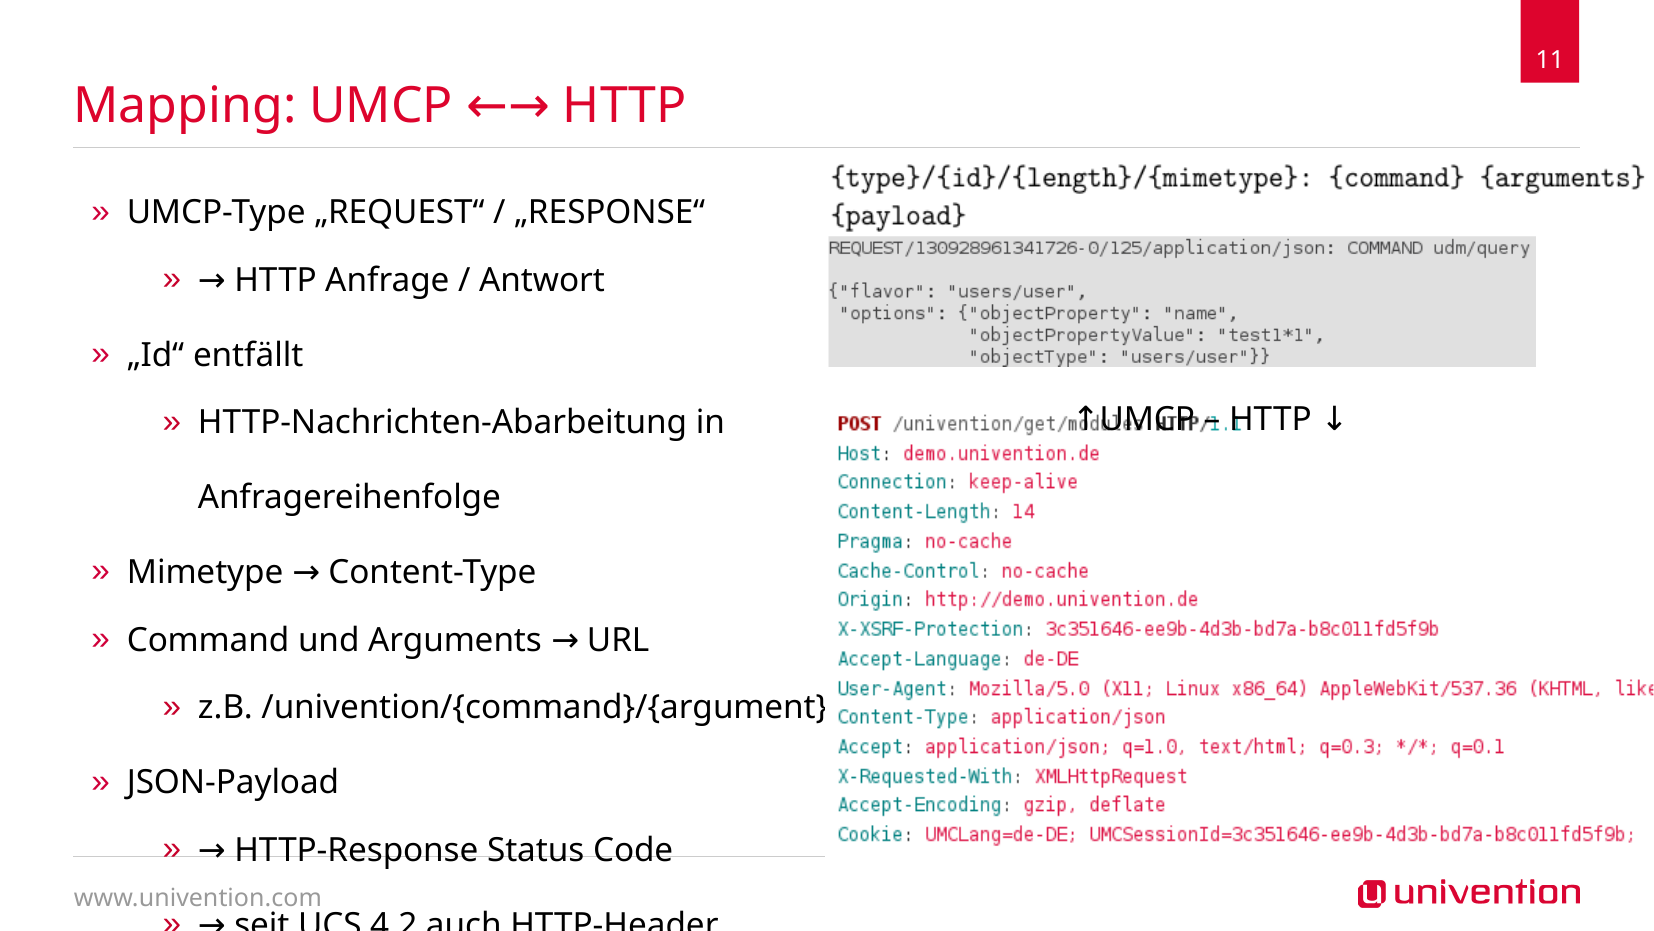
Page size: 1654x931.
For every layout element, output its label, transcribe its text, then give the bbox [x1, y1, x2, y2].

title Mapping: UMCP ←→ HTTP [73, 59, 1580, 148]
picture [1358, 879, 1580, 908]
list ↑UMCP – HTTP ↓ [1018, 372, 1447, 432]
picture [825, 404, 1654, 857]
picture [826, 153, 1651, 367]
list UMCP-Type „REQUEST“ / „RESPONSE“ → HTTP Anfrage / Antwort „Id“ entfällt HTTP-Nachrichten-Abarbeitung in Anfragereihenfolge Mimetype → Content-Type Command und Arguments → URL z.B. /univention/{command}/{argument} JSON-Payload → HTTP-Response Status Code → seit UCS 4.2 auch HTTP-Header → Payload Length → Content-Length [73, 165, 1270, 857]
